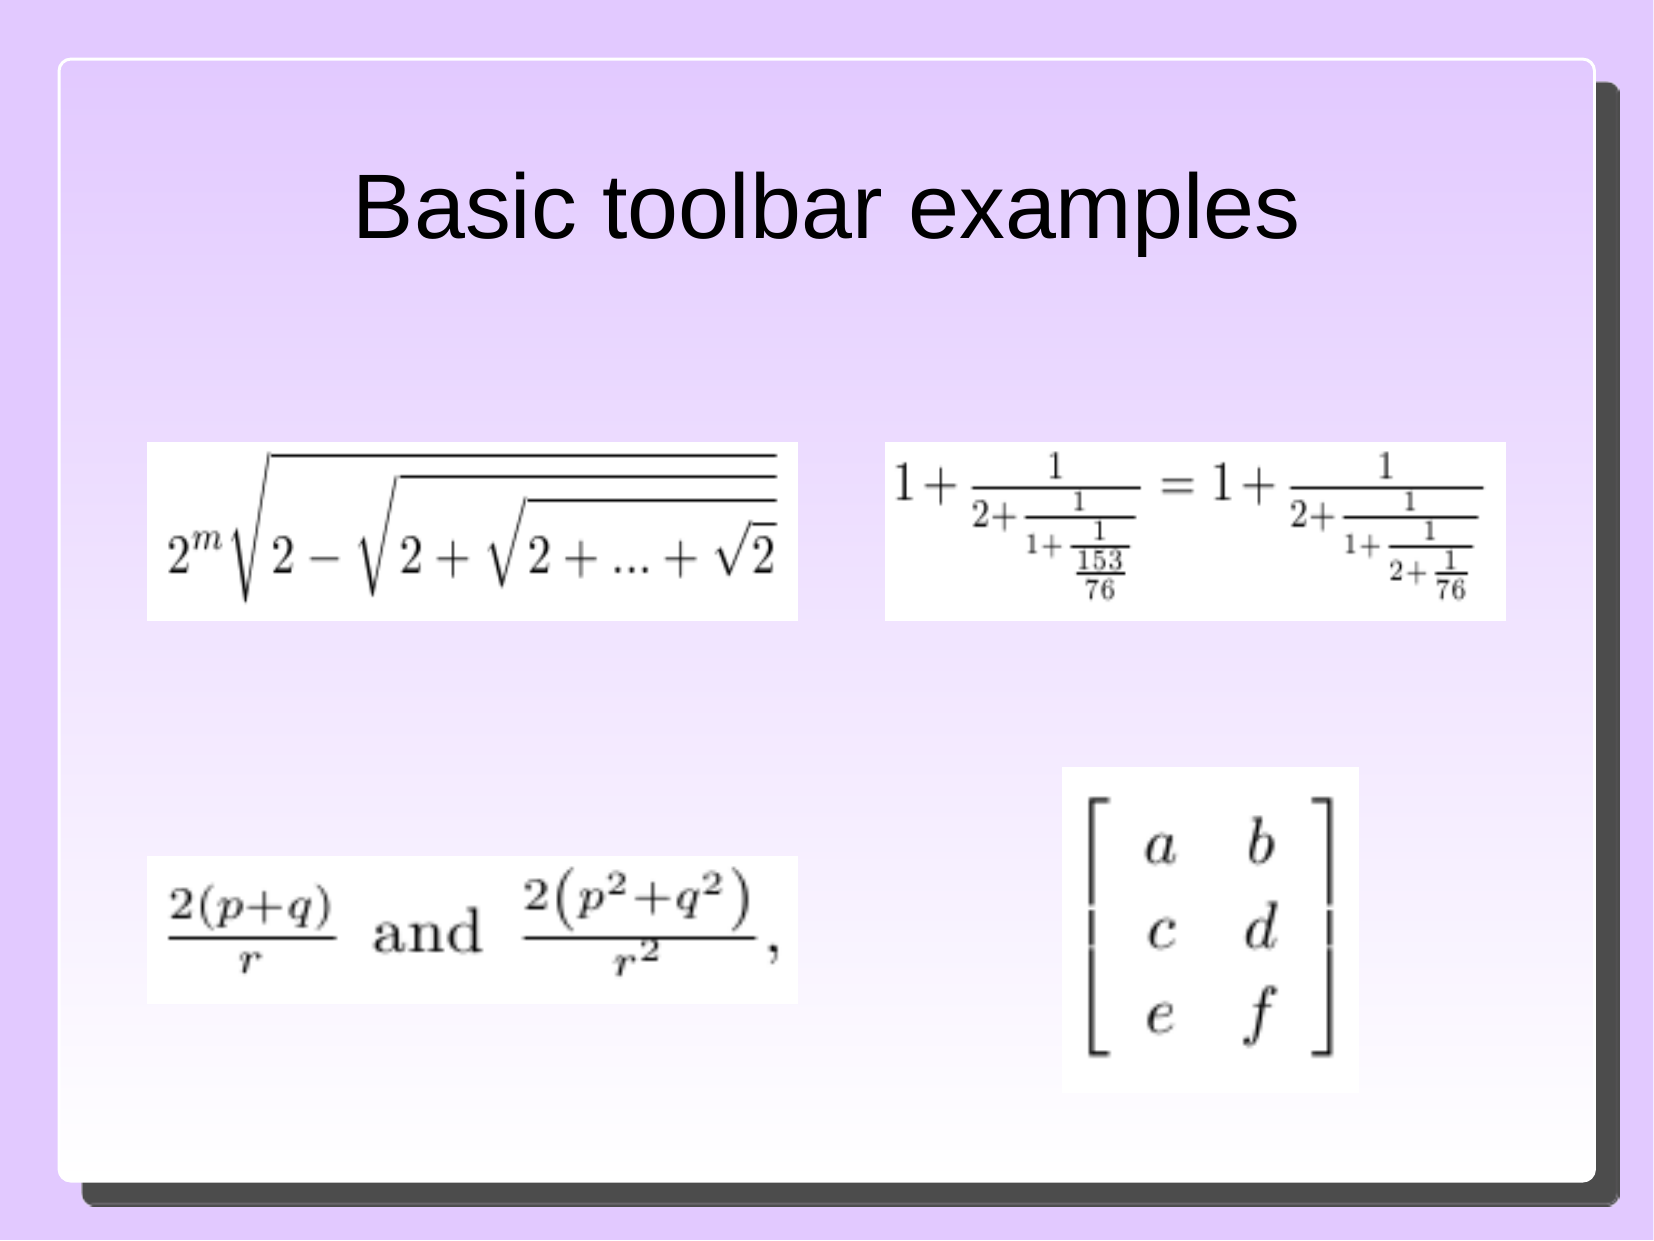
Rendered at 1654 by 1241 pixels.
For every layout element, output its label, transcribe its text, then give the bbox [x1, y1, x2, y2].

chart [844, 344, 1534, 718]
picture [885, 442, 1506, 621]
picture [1062, 767, 1359, 1093]
chart [121, 344, 811, 718]
chart [844, 752, 1534, 1126]
picture [147, 856, 798, 1004]
chart [121, 752, 811, 1126]
title Basic toolbar examples [121, 102, 1534, 311]
picture [147, 442, 798, 621]
